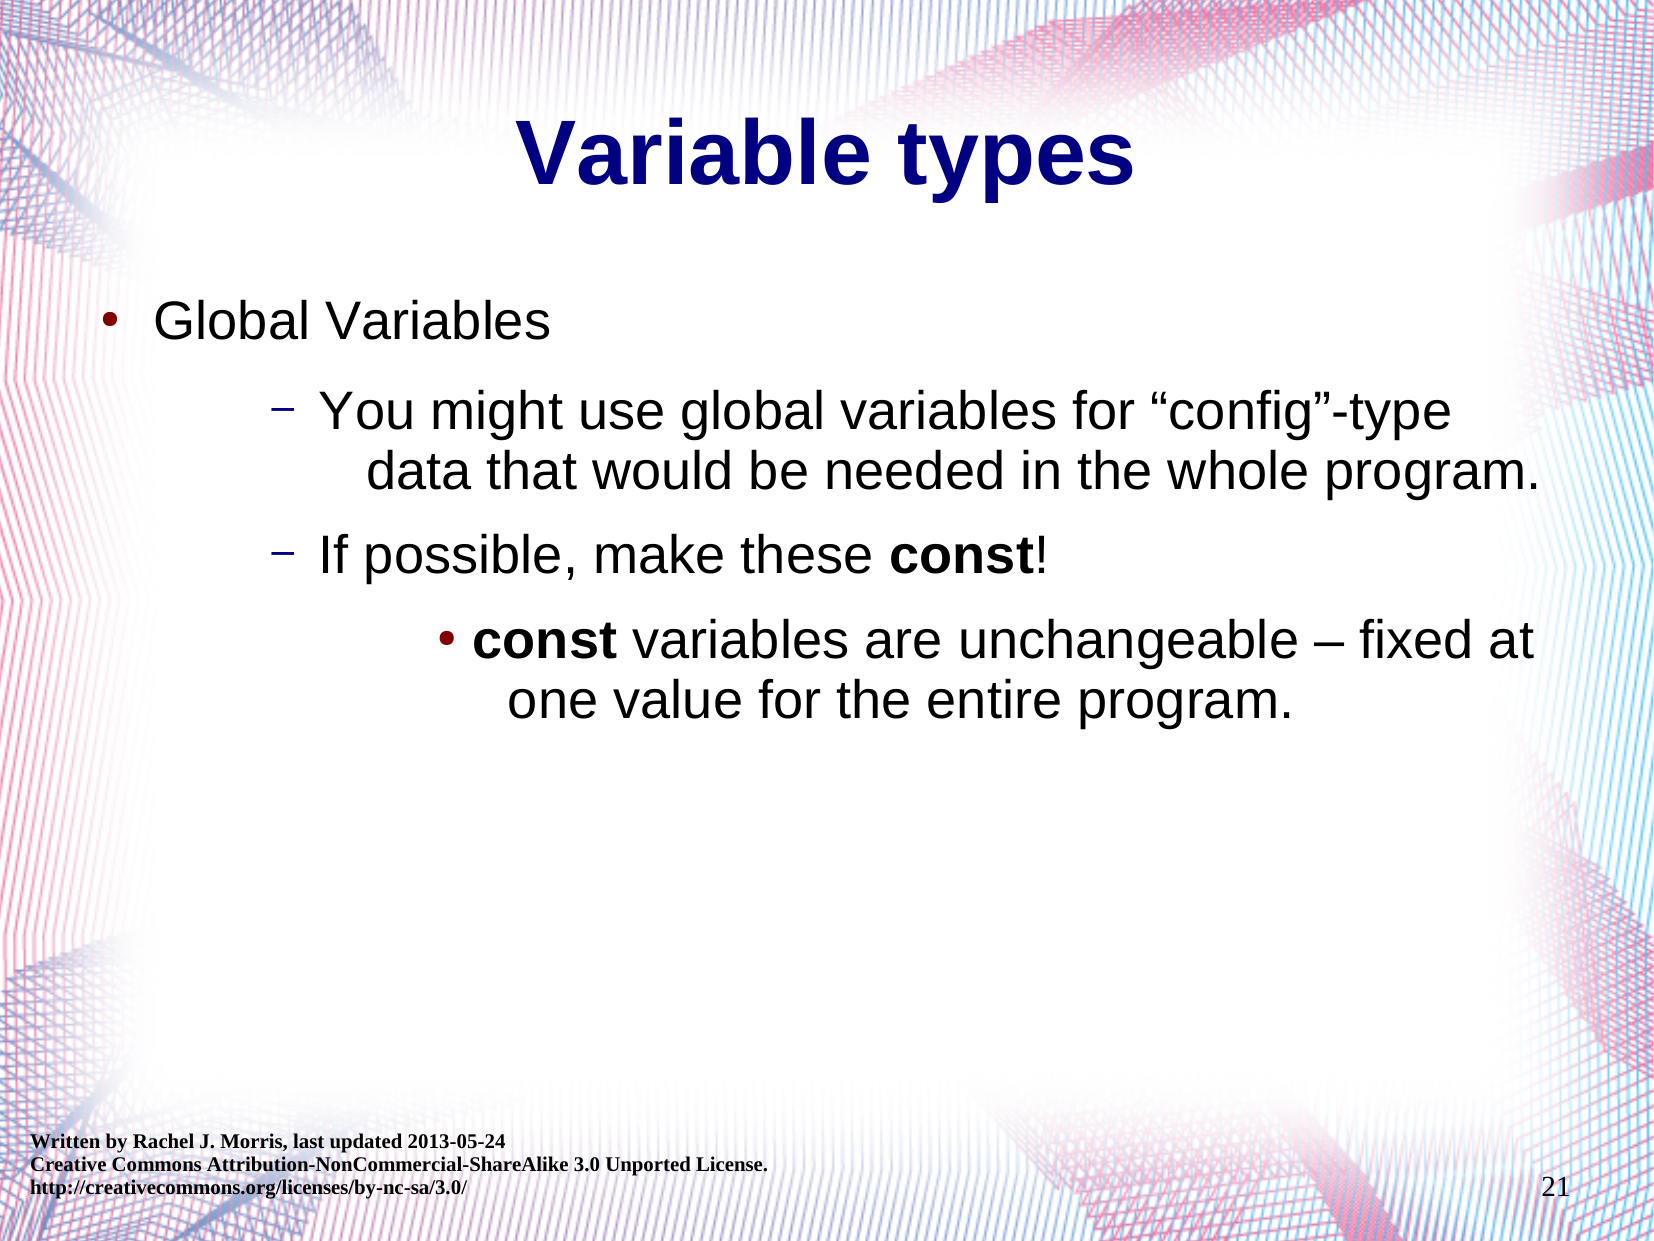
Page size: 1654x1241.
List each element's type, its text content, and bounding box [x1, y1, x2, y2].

title Variable types [82, 49, 1571, 257]
picture [0, 0, 1654, 1241]
list Global Variables You might use global variables for “config”-type data that would be needed in the whole program. If possible, make these const! const variables are unchangeable – fixed at one value for the entire program. [82, 290, 1571, 1010]
